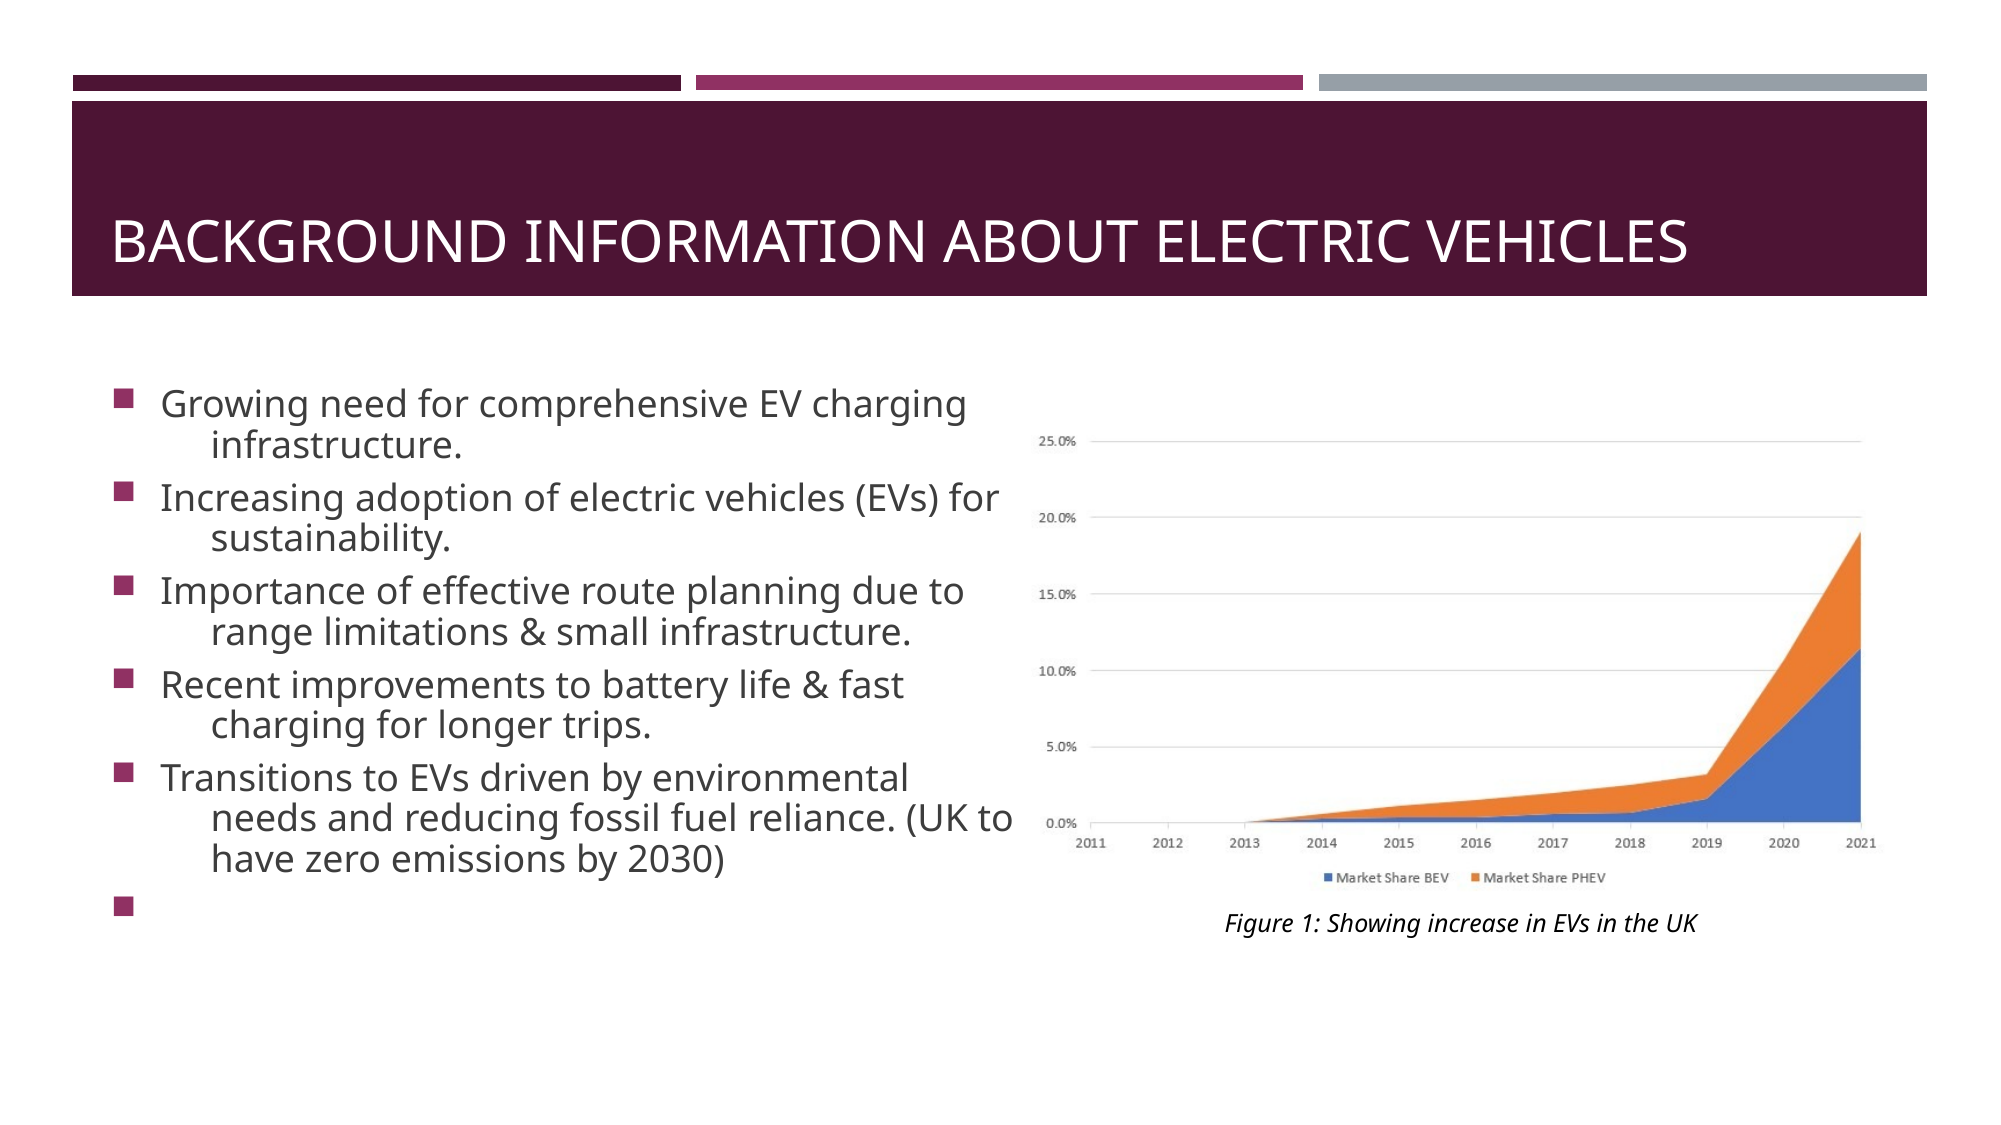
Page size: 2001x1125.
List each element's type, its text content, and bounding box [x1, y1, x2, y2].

title Background Information about electric VEHICLES [95, 115, 1905, 282]
list Growing need for comprehensive EV charging infrastructure. Increasing adoption of electric vehicles (EVs) for sustainability. Importance of effective route planning due to range limitations & small infrastructure. Recent improvements to battery life & fast charging for longer trips. Transitions to EVs driven by environmental needs and reducing fossil fuel reliance. (UK to have zero emissions by 2030) [95, 357, 1032, 962]
picture [1031, 426, 1891, 900]
text_box Figure 1: Showing increase in EVs in the UK [1099, 899, 1824, 945]
